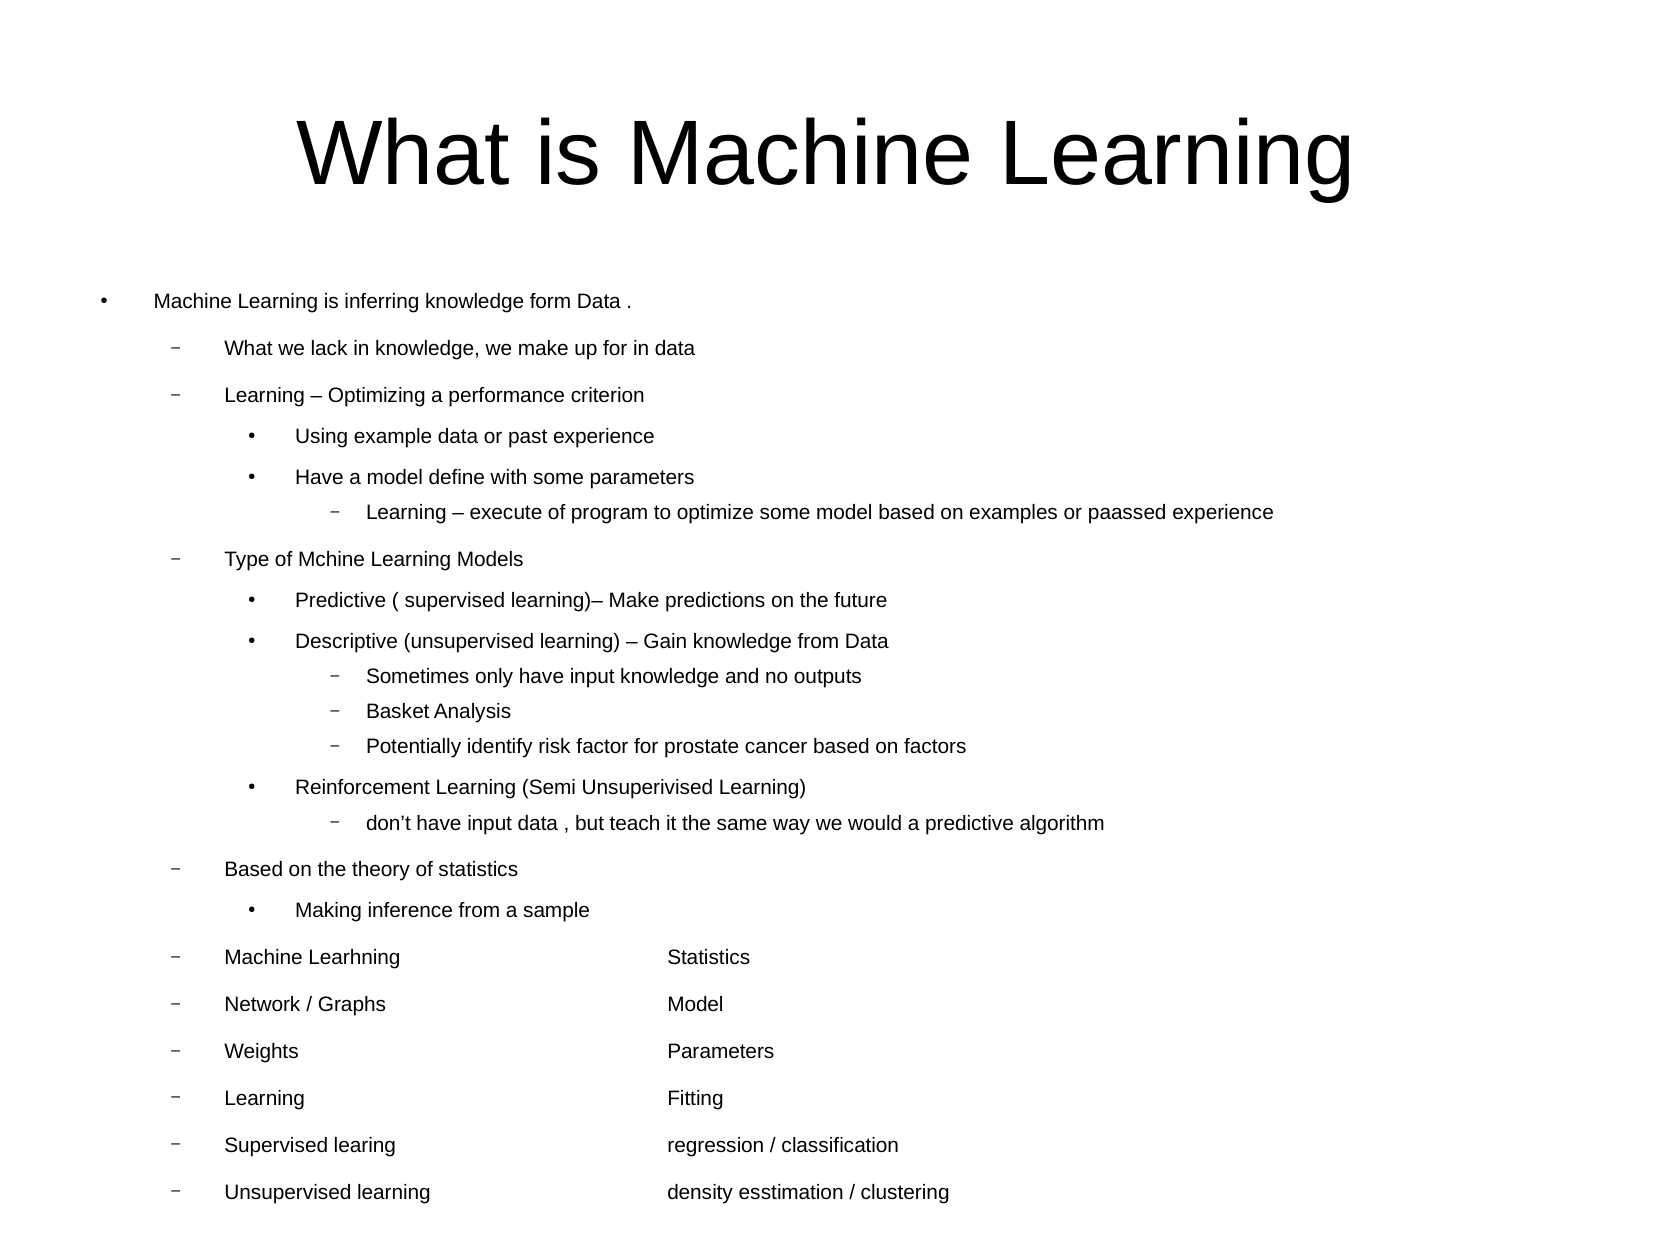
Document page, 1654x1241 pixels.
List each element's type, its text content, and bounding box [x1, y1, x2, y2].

list Machine Learning is inferring knowledge form Data . What we lack in knowledge, we make up for in data Learning – Optimizing a performance criterion Using example data or past experience Have a model define with some parameters Learning – execute of program to optimize some model based on examples or paassed experience Type of Mchine Learning Models Predictive ( supervised learning)– Make predictions on the future Descriptive (unsupervised learning) – Gain knowledge from Data Sometimes only have input knowledge and no outputs Basket Analysis Potentially identify risk factor for prostate cancer based on factors Reinforcement Learning (Semi Unsuperivised Learning) don’t have input data , but teach it the same way we would a predictive algorithm Based on the theory of statistics Making inference from a sample Machine Learhning Statistics Network / Graphs Model Weights Parameters Learning Fitting Supervised learing regression / classification Unsupervised learning density esstimation / clustering [82, 290, 1571, 1229]
title What is Machine Learning [82, 49, 1571, 257]
